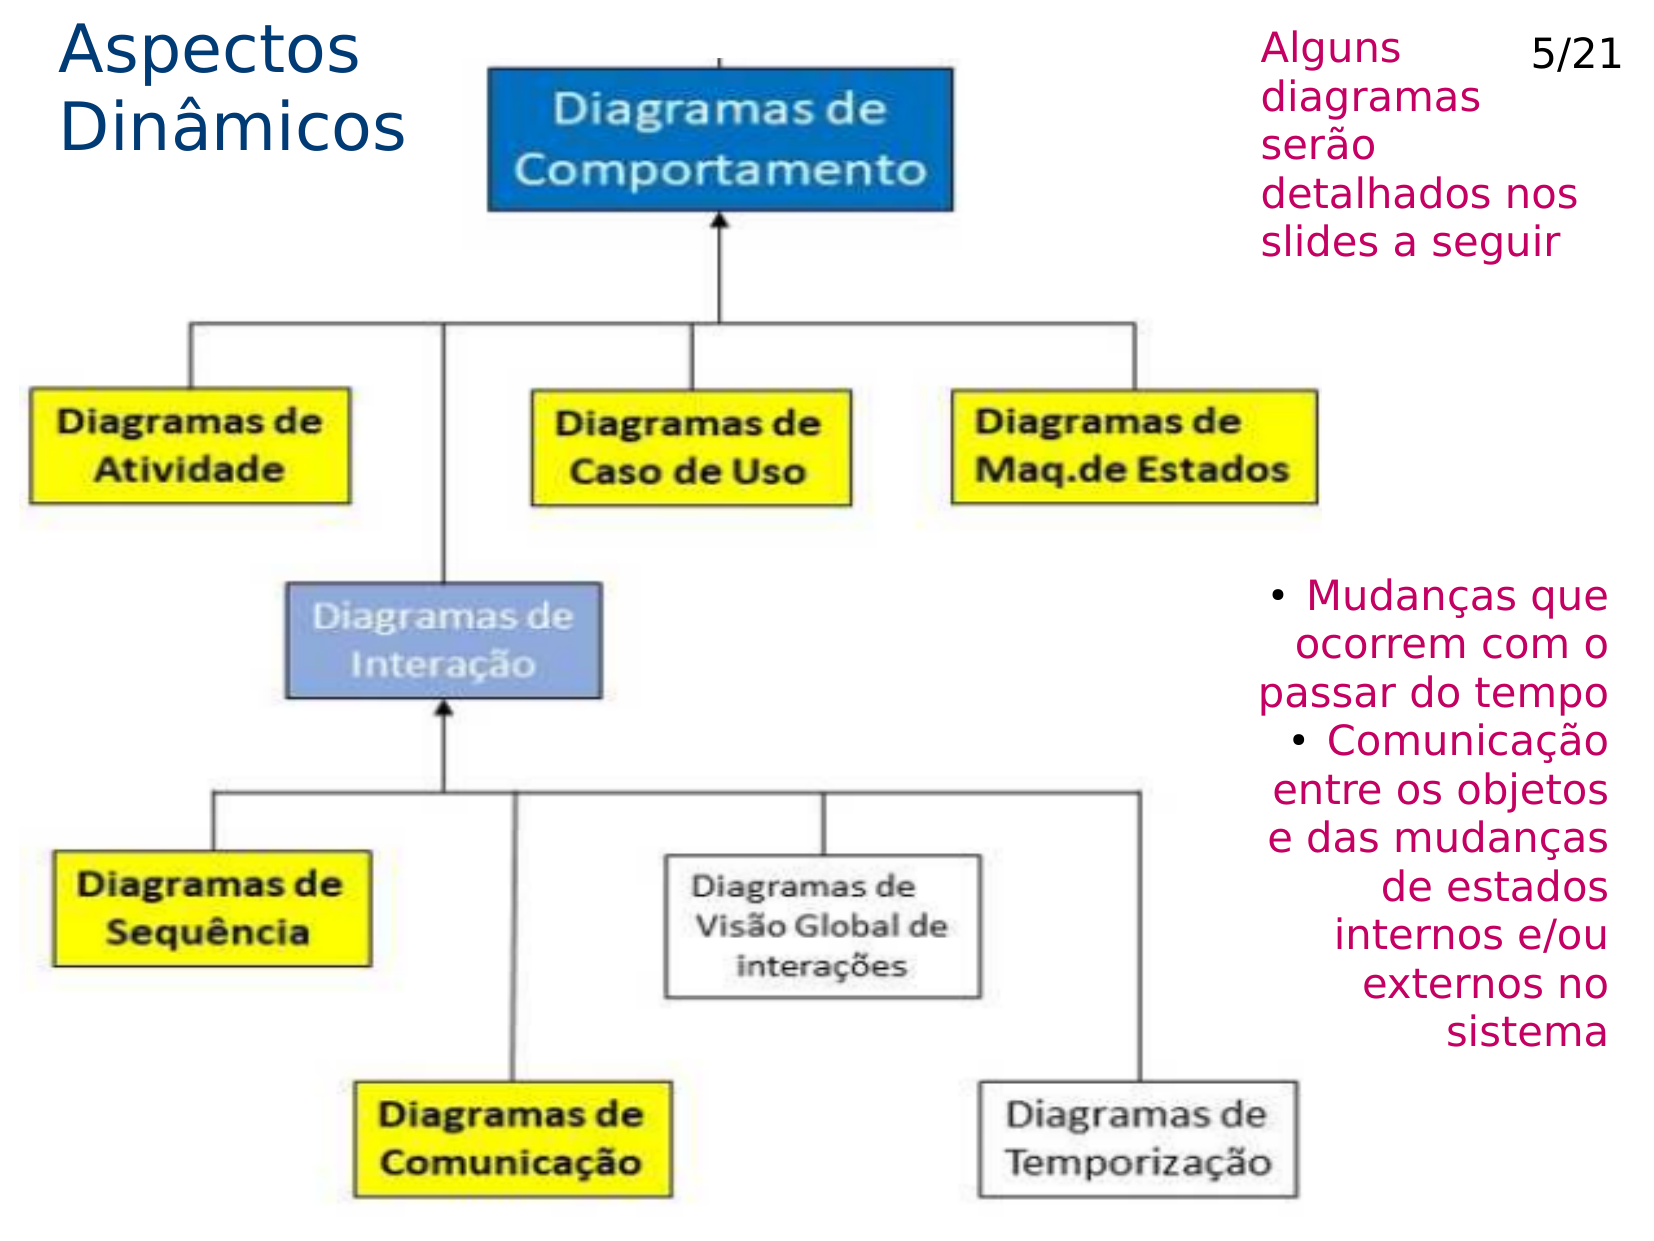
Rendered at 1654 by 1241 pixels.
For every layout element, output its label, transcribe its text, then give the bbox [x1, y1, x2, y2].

picture [19, 58, 1322, 1217]
title Aspectos Dinâmicos [59, 10, 1506, 167]
text_box Mudanças que ocorrem com o passar do tempo Comunicação entre os objetos e das mudanças de estados internos e/ou externos no sistema [1203, 564, 1625, 1211]
text_box Alguns diagramas serão detalhados nos slides a seguir [1245, 16, 1600, 274]
